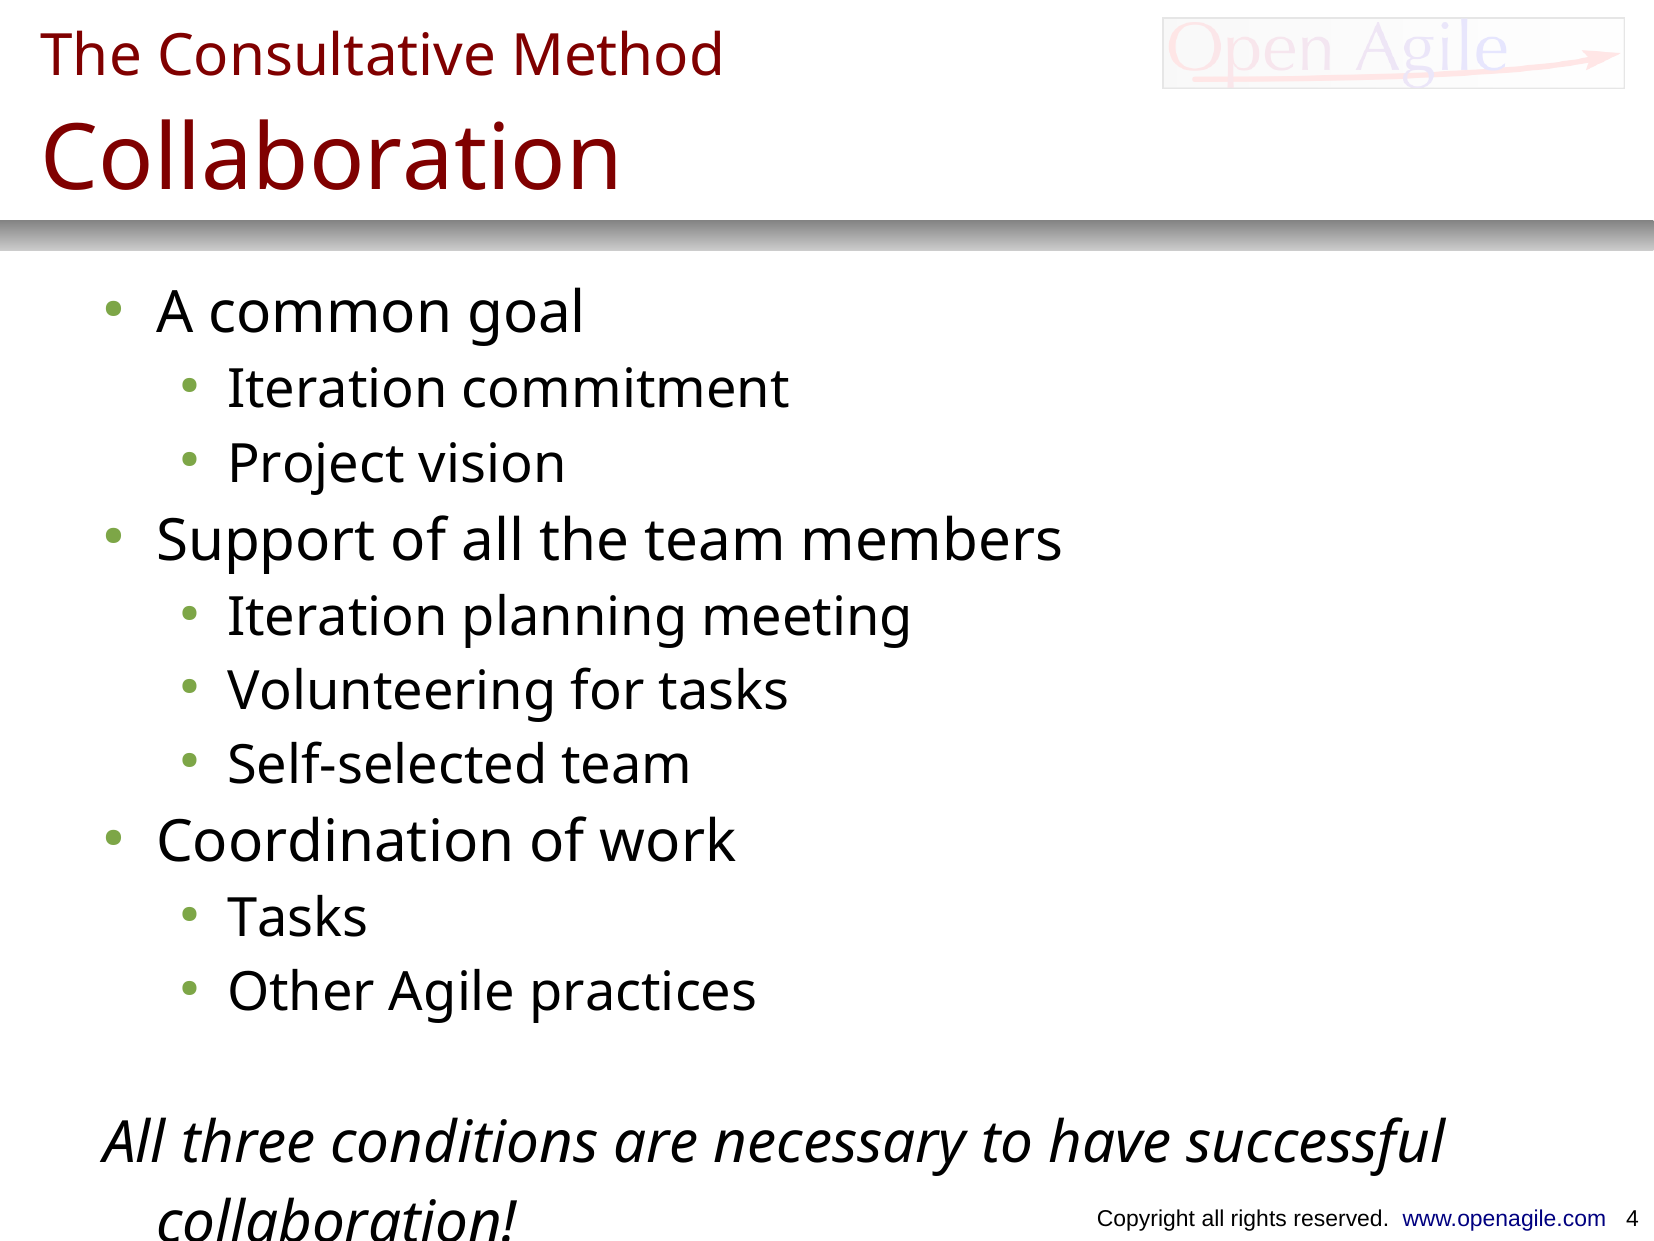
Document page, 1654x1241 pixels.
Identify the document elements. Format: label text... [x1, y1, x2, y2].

list A common goal Iteration commitment Project vision Support of all the team members Iteration planning meeting Volunteering for tasks Self-selected team Coordination of work Tasks Other Agile practices All three conditions are necessary to have successful collaboration! [85, 270, 1617, 1192]
title The Consultative Method Collaboration [40, 8, 1654, 222]
